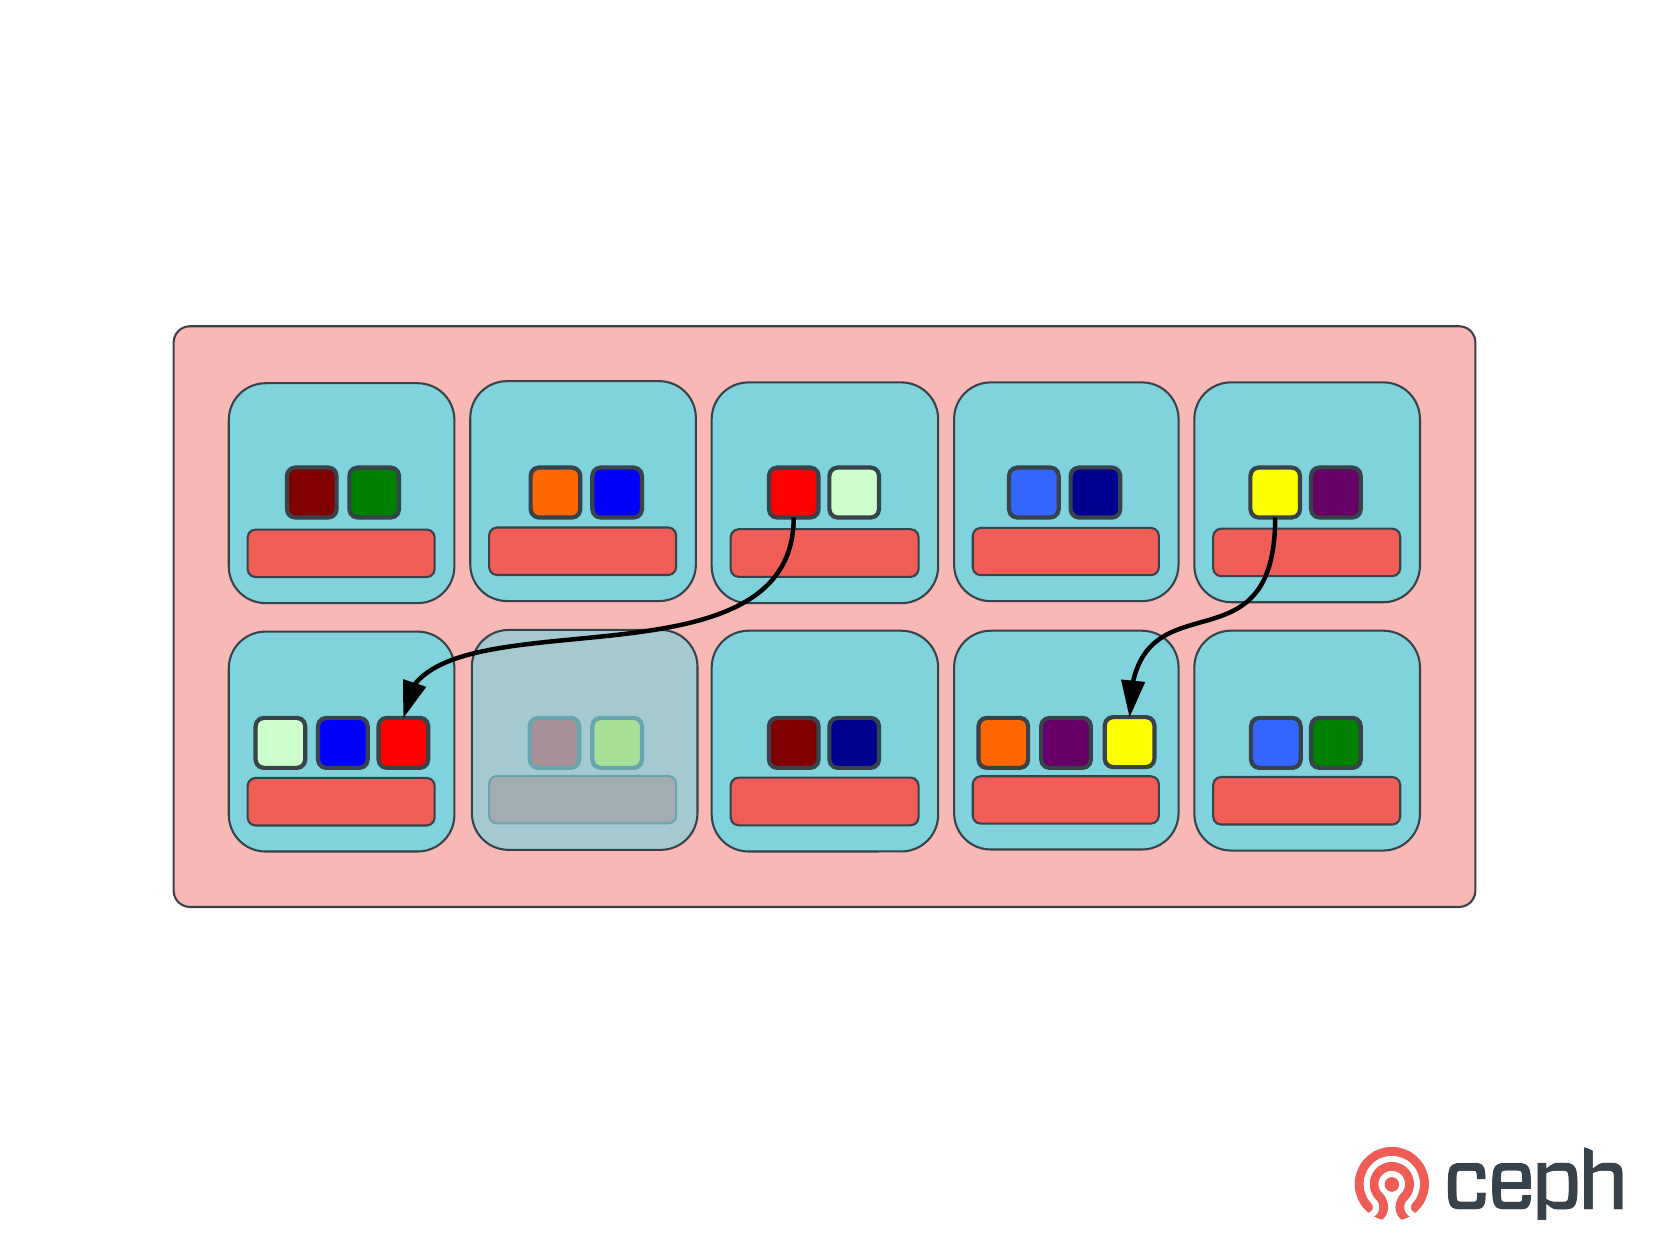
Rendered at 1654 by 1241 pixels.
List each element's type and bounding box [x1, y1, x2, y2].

text_box [173, 326, 1476, 907]
picture [1308, 1100, 1654, 1241]
